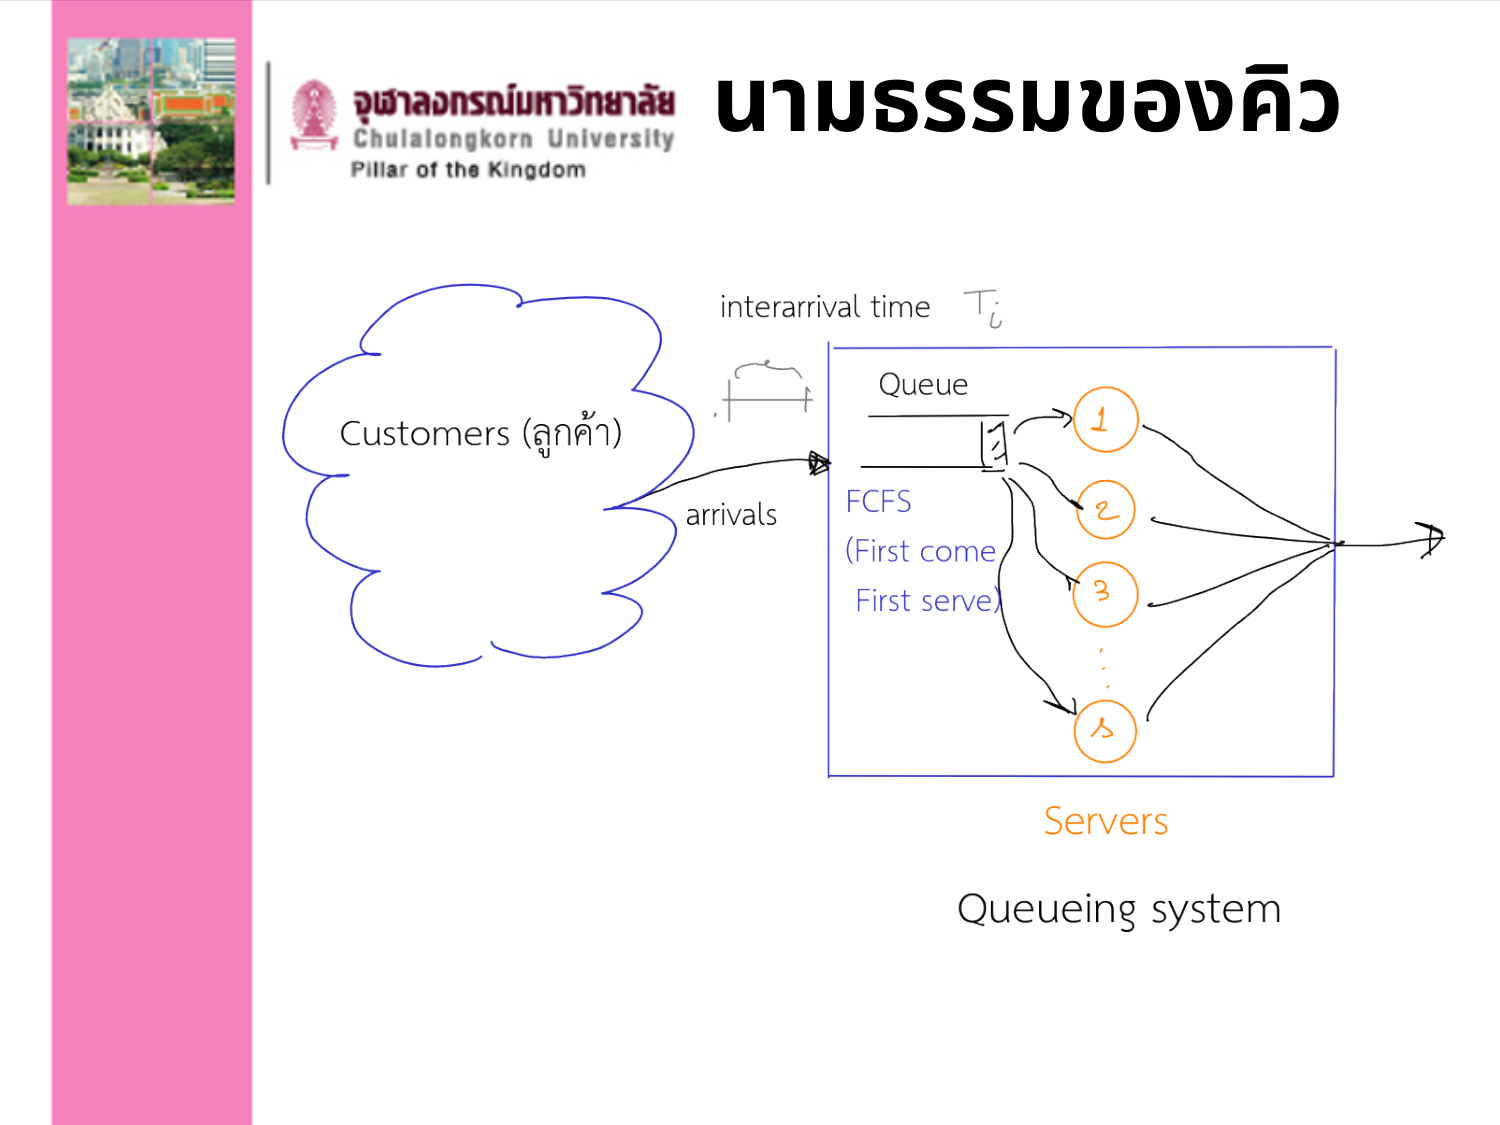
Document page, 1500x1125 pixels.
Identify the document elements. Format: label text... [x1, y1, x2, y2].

picture [0, 0, 1500, 1125]
title นามธรรมของคิว [712, 41, 1426, 177]
